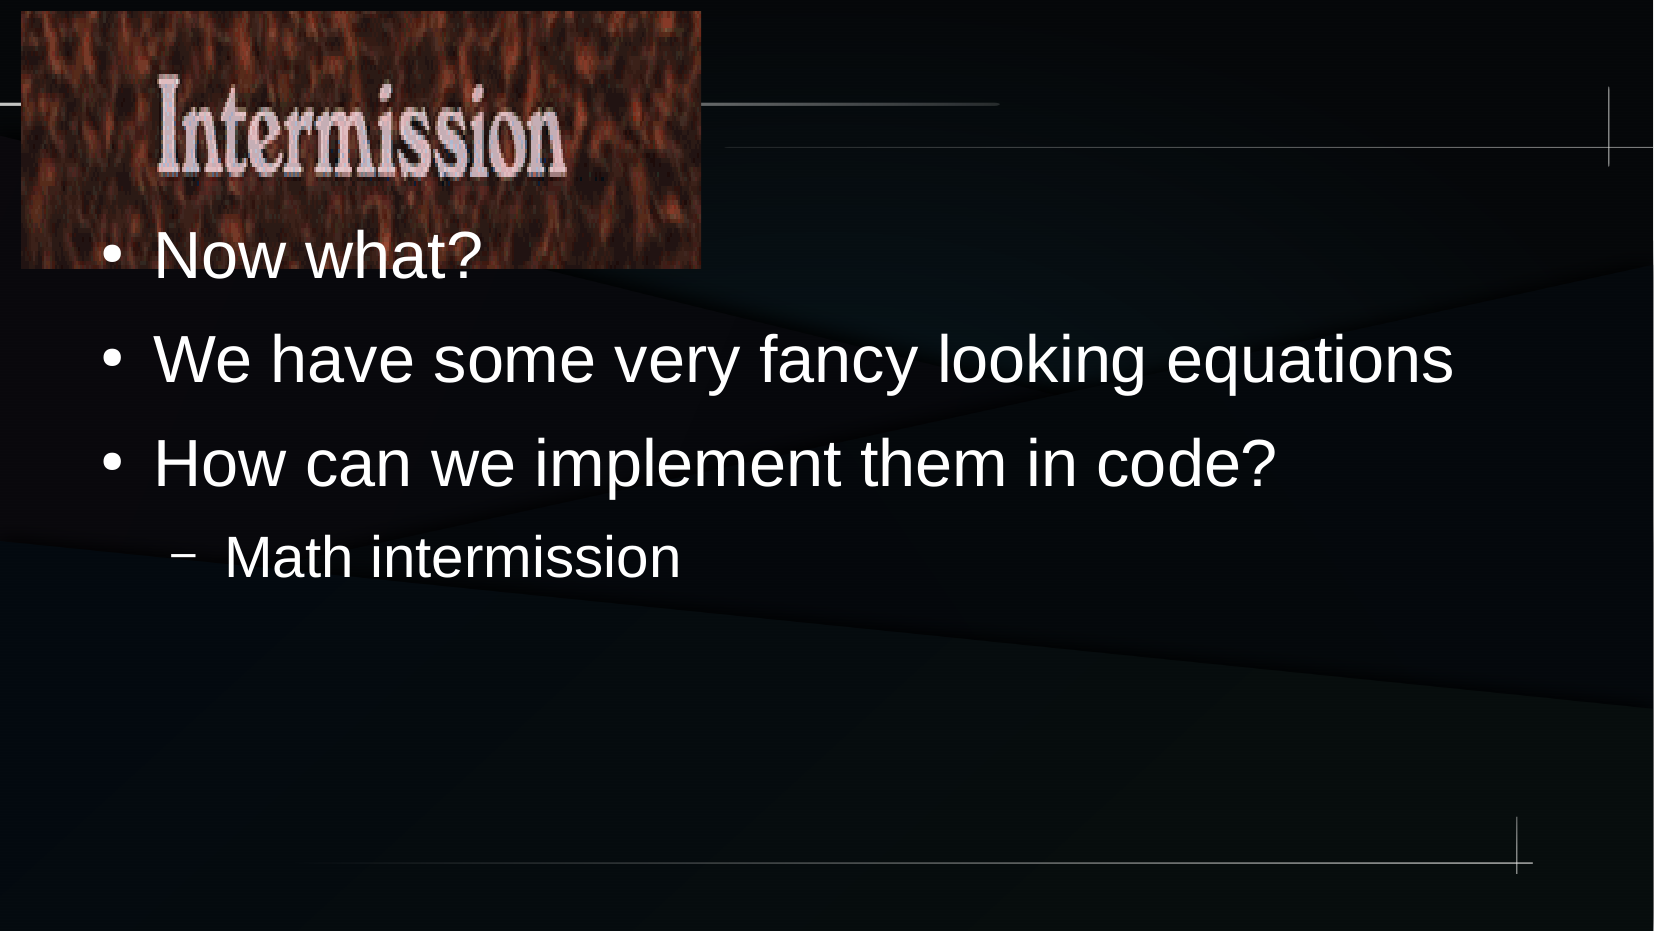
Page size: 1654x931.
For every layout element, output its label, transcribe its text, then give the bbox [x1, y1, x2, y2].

list Now what? We have some very fancy looking equations How can we implement them in code? Math intermission [82, 217, 1571, 758]
picture [0, 0, 1654, 931]
